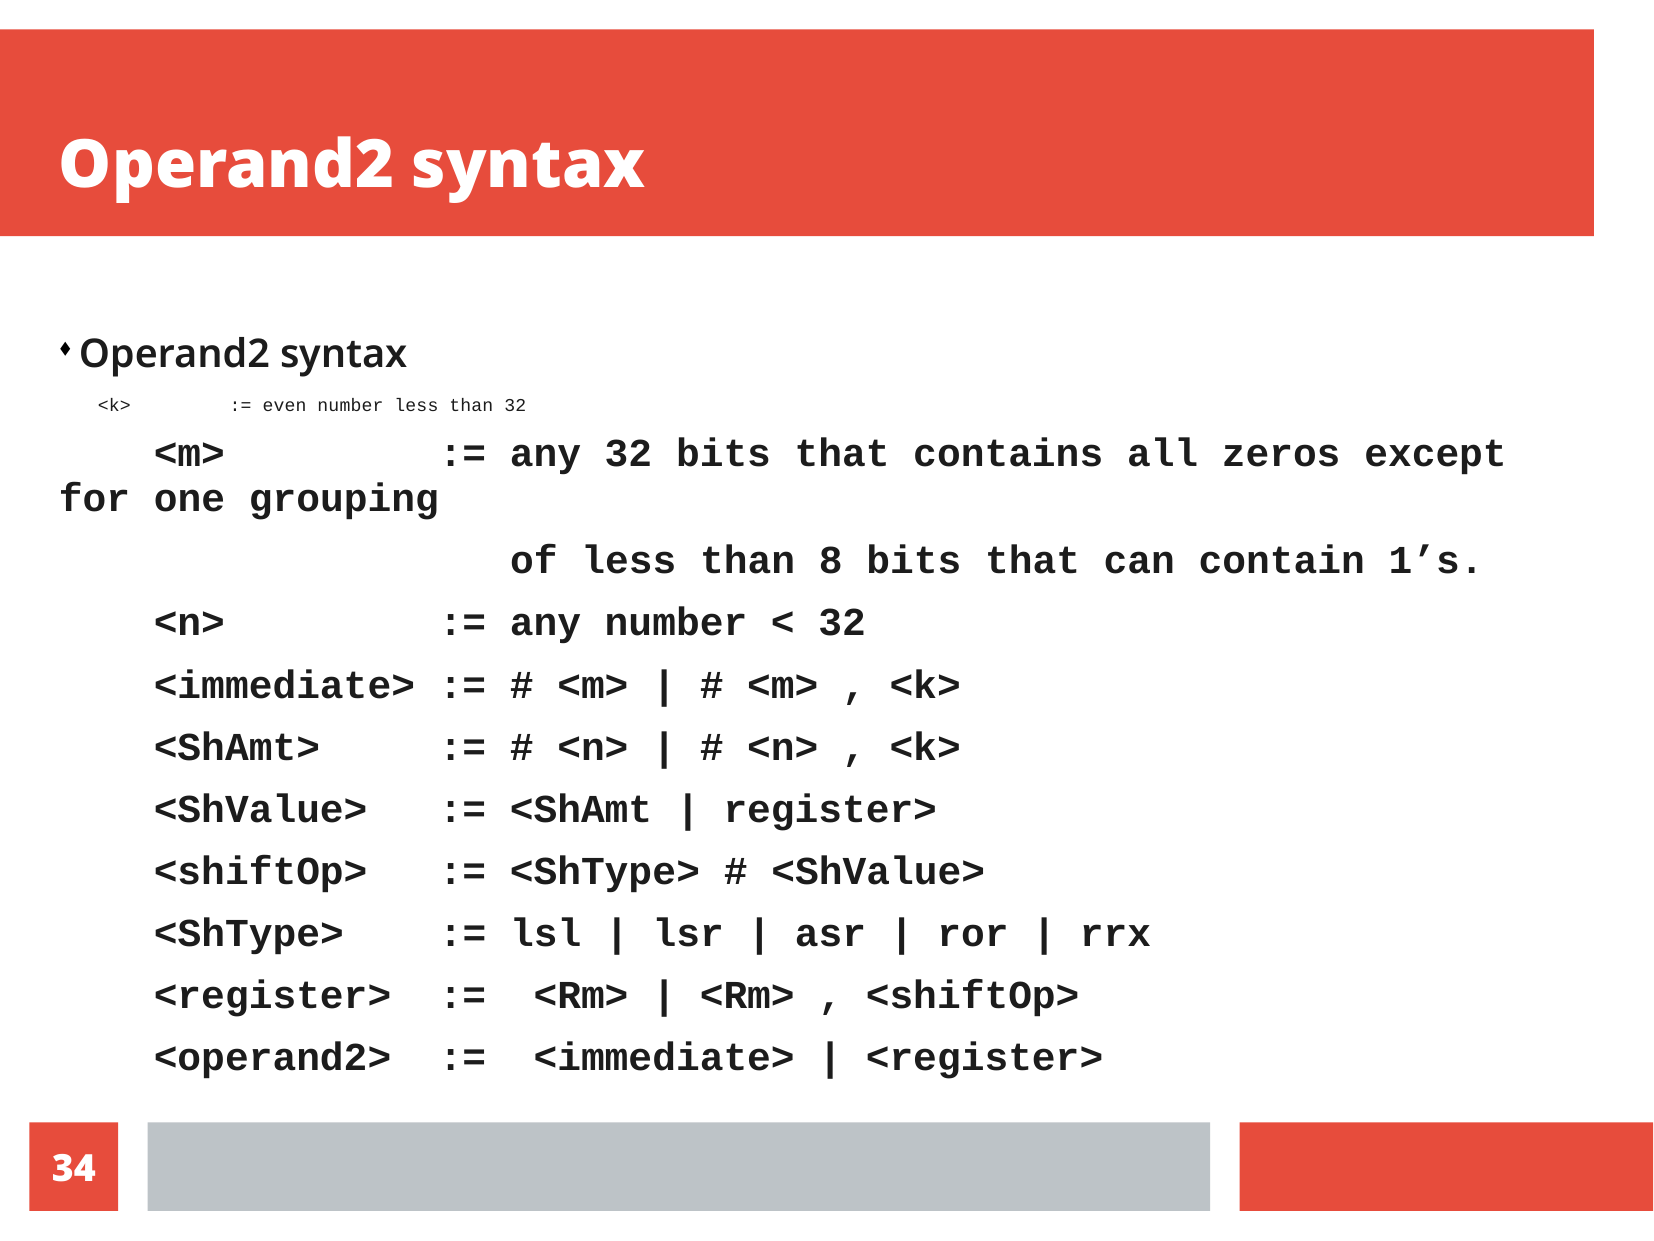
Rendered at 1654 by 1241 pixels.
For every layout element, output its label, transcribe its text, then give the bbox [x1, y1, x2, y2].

list Operand2 syntax <k> := even number less than 32 <m> := any 32 bits that contains all zeros except for one grouping of less than 8 bits that can contain 1’s. <n> := any number < 32 <immediate> := # <m> | # <m> , <k> <ShAmt> := # <n> | # <n> , <k> <ShValue> := <ShAmt | register> <shiftOp> := <ShType> # <ShValue> <ShType> := lsl | lsr | asr | ror | rrx <register> := <Rm> | <Rm> , <shiftOp> <operand2> := <immediate> | <register> [58, 324, 1565, 1093]
title Operand2 syntax [58, 59, 1594, 207]
